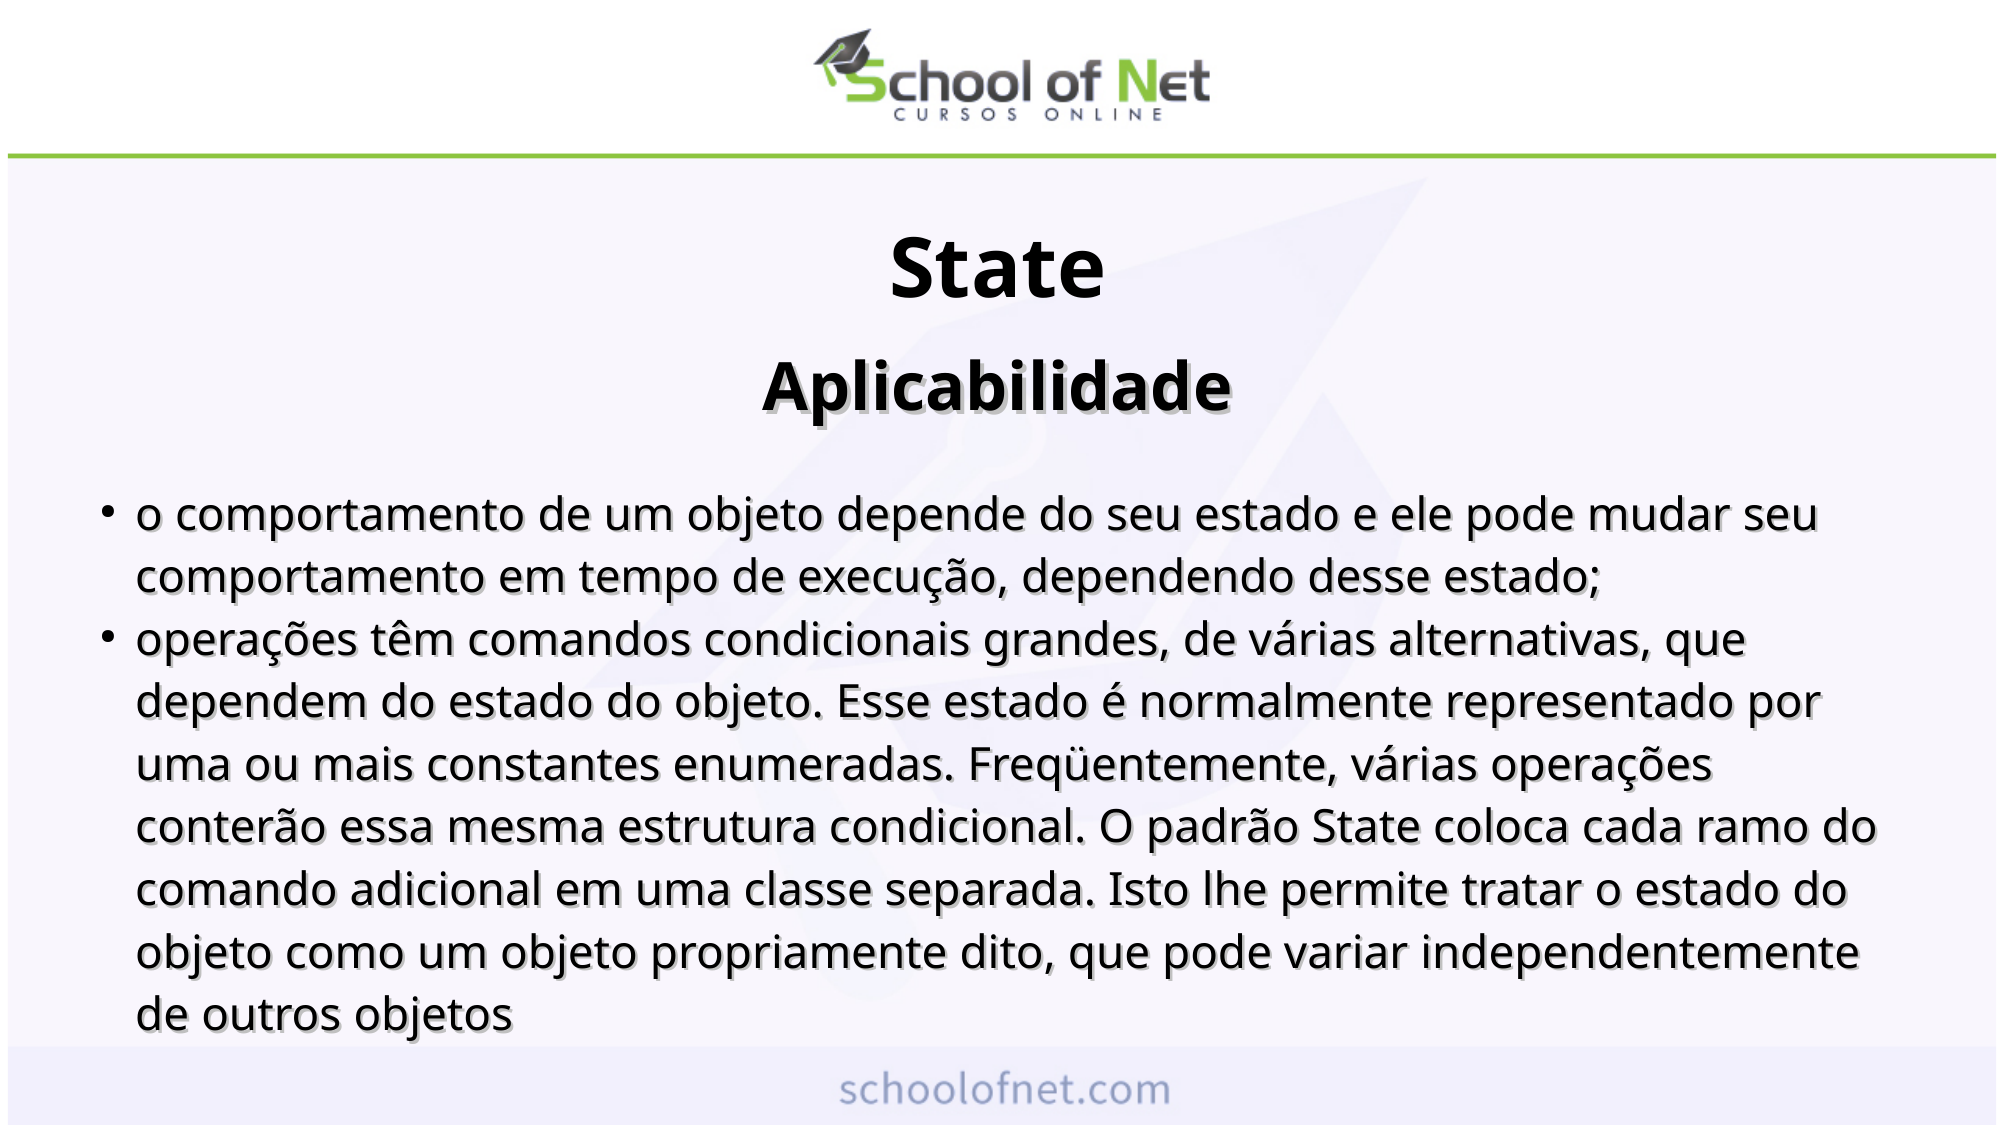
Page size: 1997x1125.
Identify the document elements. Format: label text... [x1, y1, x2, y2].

title State [99, 171, 1897, 321]
subtitle Aplicabilidade o comportamento de um objeto depende do seu estado e ele pode mudar seu comportamento em tempo de execução, dependendo desse estado; operações têm comandos condicionais grandes, de várias alternativas, que dependem do estado do objeto. Esse estado é normalmente representado por uma ou mais constantes enumeradas. Freqüentemente, várias operações conterão essa mesma estrutura condicional. O padrão State coloca cada ramo do comando adicional em uma classe separada. Isto lhe permite tratar o estado do objeto como um objeto propriamente dito, que pode variar independentemente de outros objetos [99, 321, 1897, 1063]
picture [7, 5, 1997, 1125]
